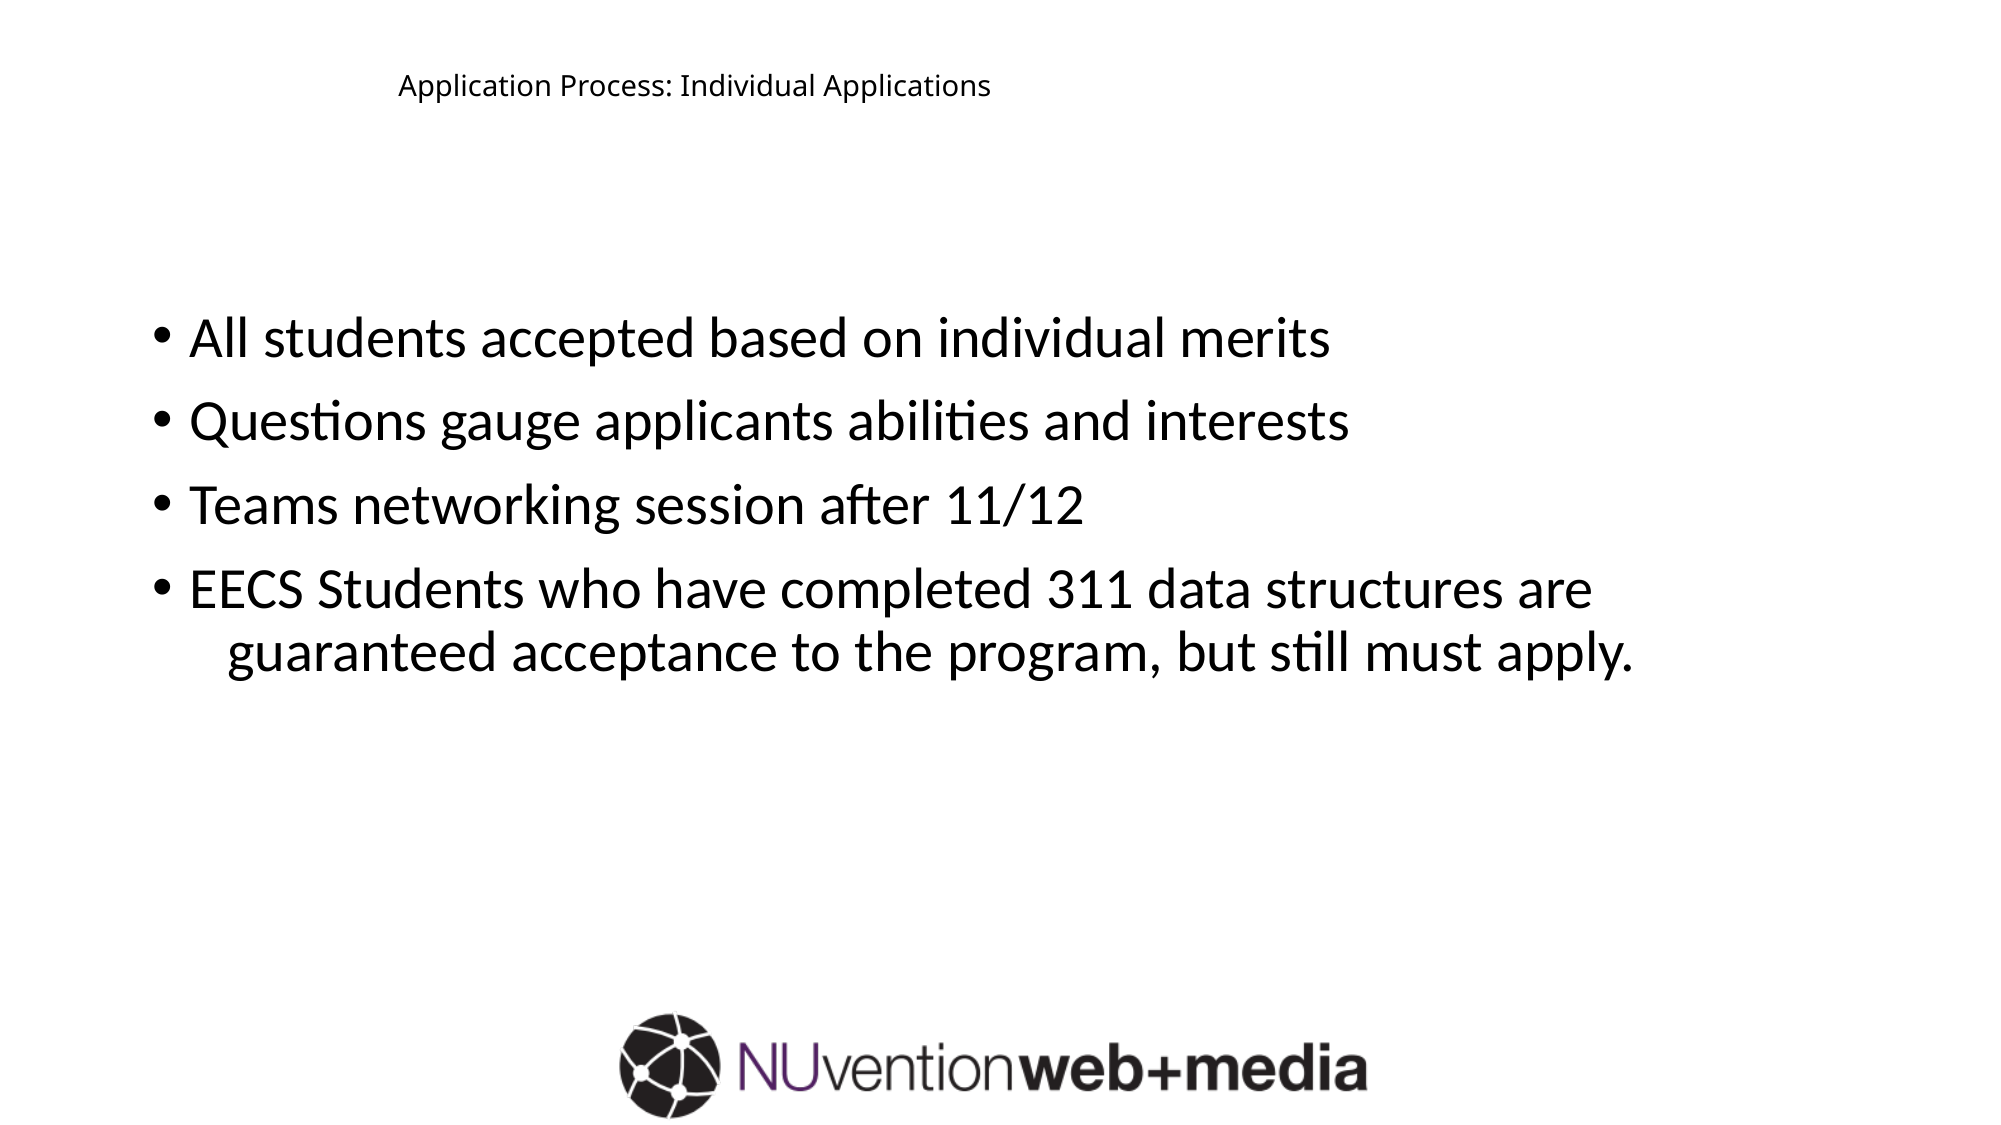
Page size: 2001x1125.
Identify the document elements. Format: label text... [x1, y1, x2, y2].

title Application Process: Individual Applications [383, 37, 1584, 138]
list All students accepted based on individual merits Questions gauge applicants abilities and interests Teams networking session after 11/12 EECS Students who have completed 311 data structures are guaranteed acceptance to the program, but still must apply. [137, 299, 1863, 1014]
